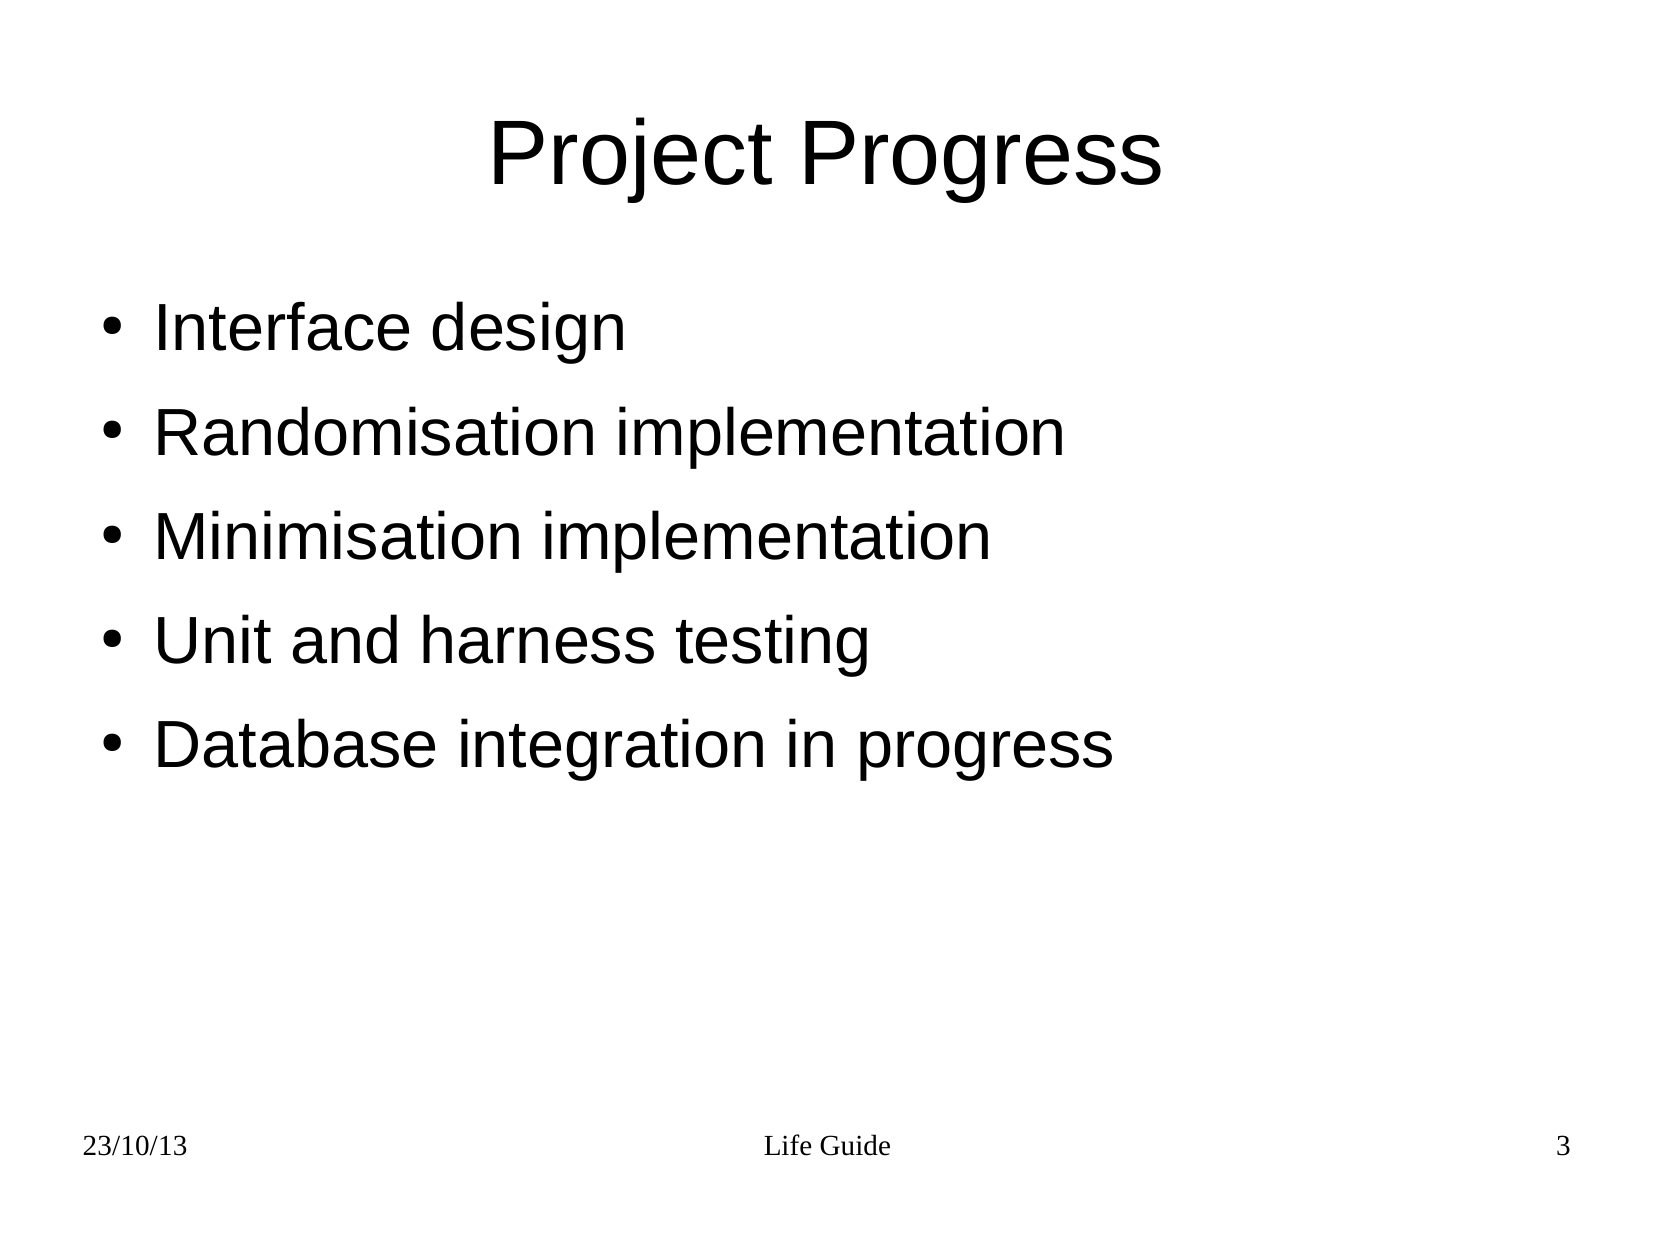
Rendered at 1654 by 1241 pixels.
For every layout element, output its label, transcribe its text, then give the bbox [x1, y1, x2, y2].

list Interface design Randomisation implementation Minimisation implementation Unit and harness testing Database integration in progress [82, 290, 1538, 1010]
title Project Progress [82, 49, 1571, 257]
